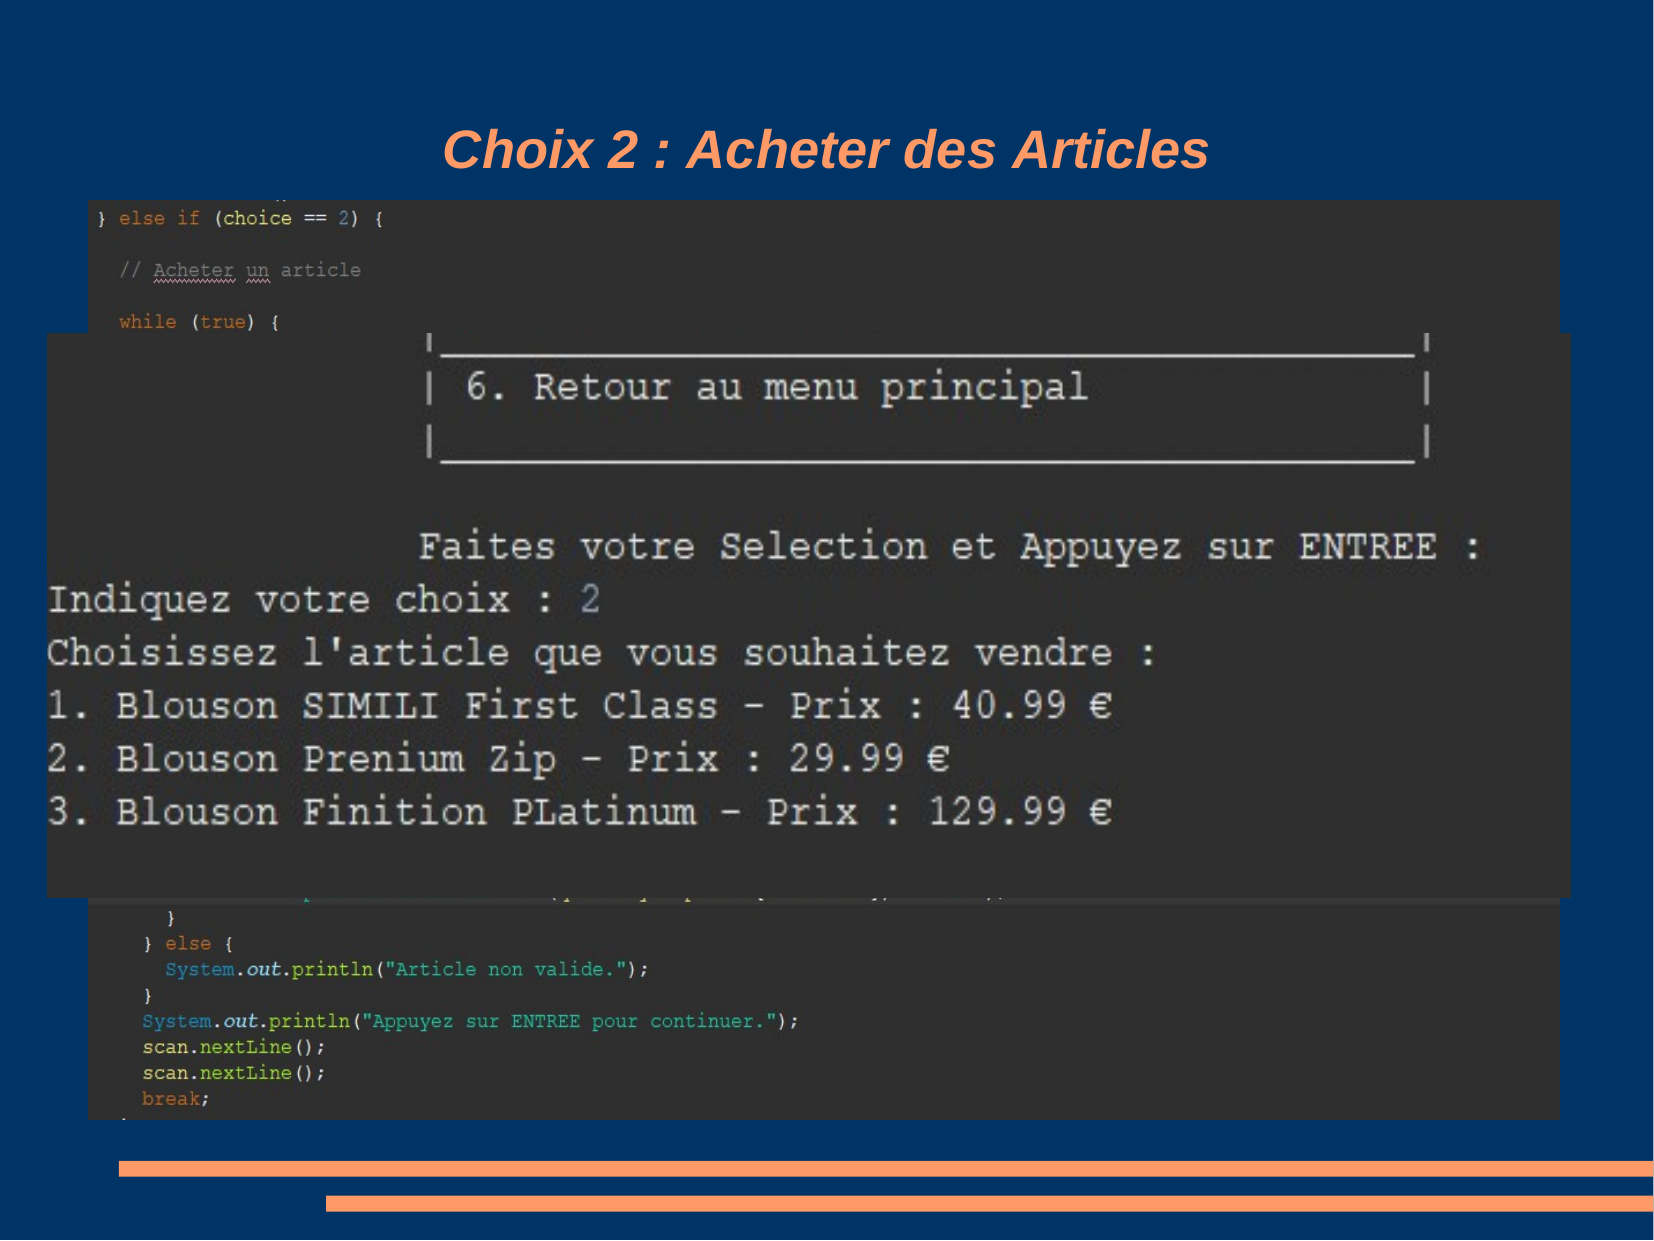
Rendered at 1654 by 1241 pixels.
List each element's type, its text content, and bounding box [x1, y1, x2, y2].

picture [47, 200, 1571, 1120]
title Choix 2 : Acheter des Articles [121, 46, 1534, 200]
